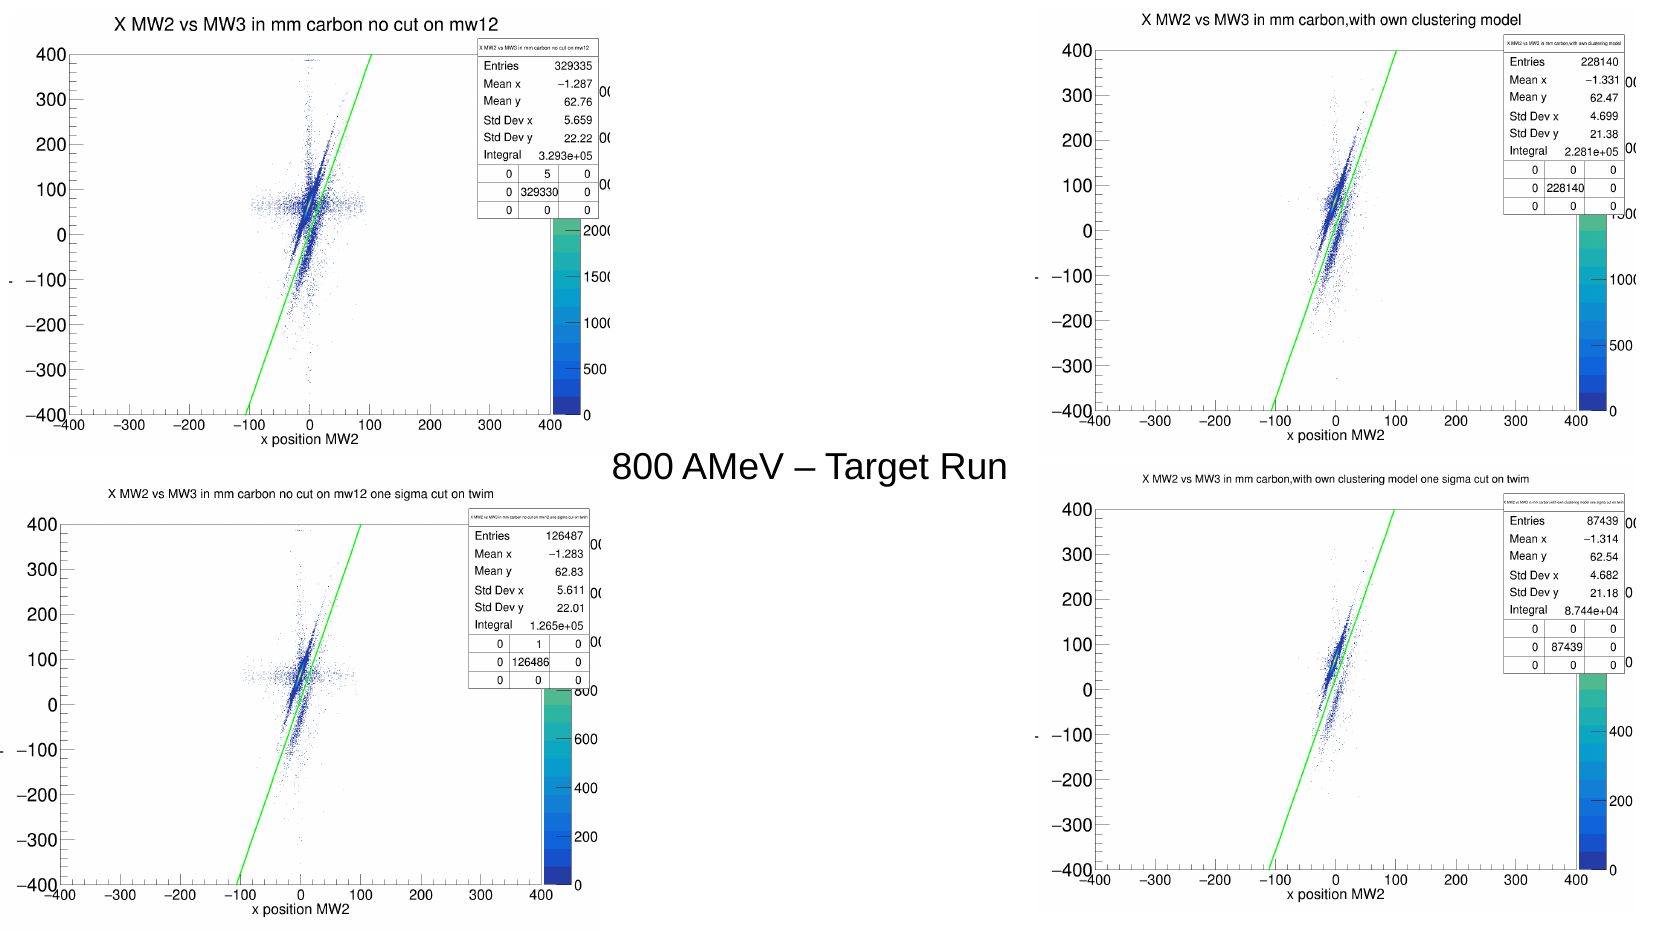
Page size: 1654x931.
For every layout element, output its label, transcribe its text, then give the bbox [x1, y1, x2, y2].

picture [1035, 464, 1636, 916]
picture [1035, 5, 1636, 456]
text_box 800 AMeV – Target Run [450, 438, 1171, 496]
picture [0, 479, 601, 931]
picture [9, 9, 610, 460]
